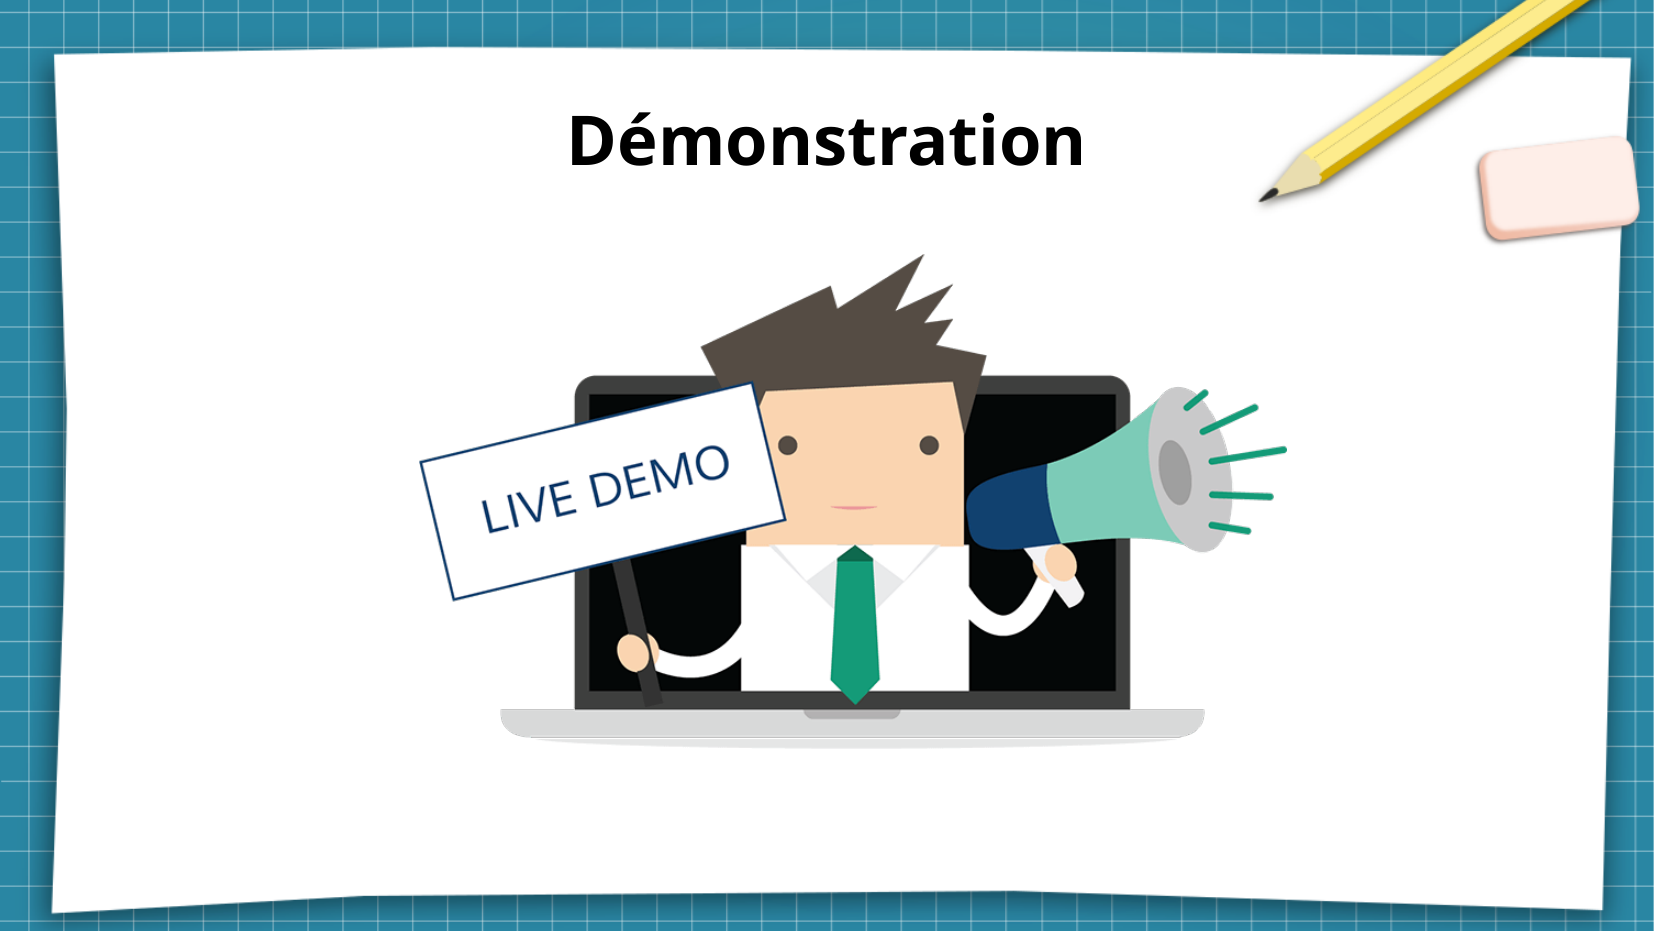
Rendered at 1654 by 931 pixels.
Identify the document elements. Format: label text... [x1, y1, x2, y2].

title Démonstration [82, 61, 1571, 217]
picture [0, 0, 1654, 931]
